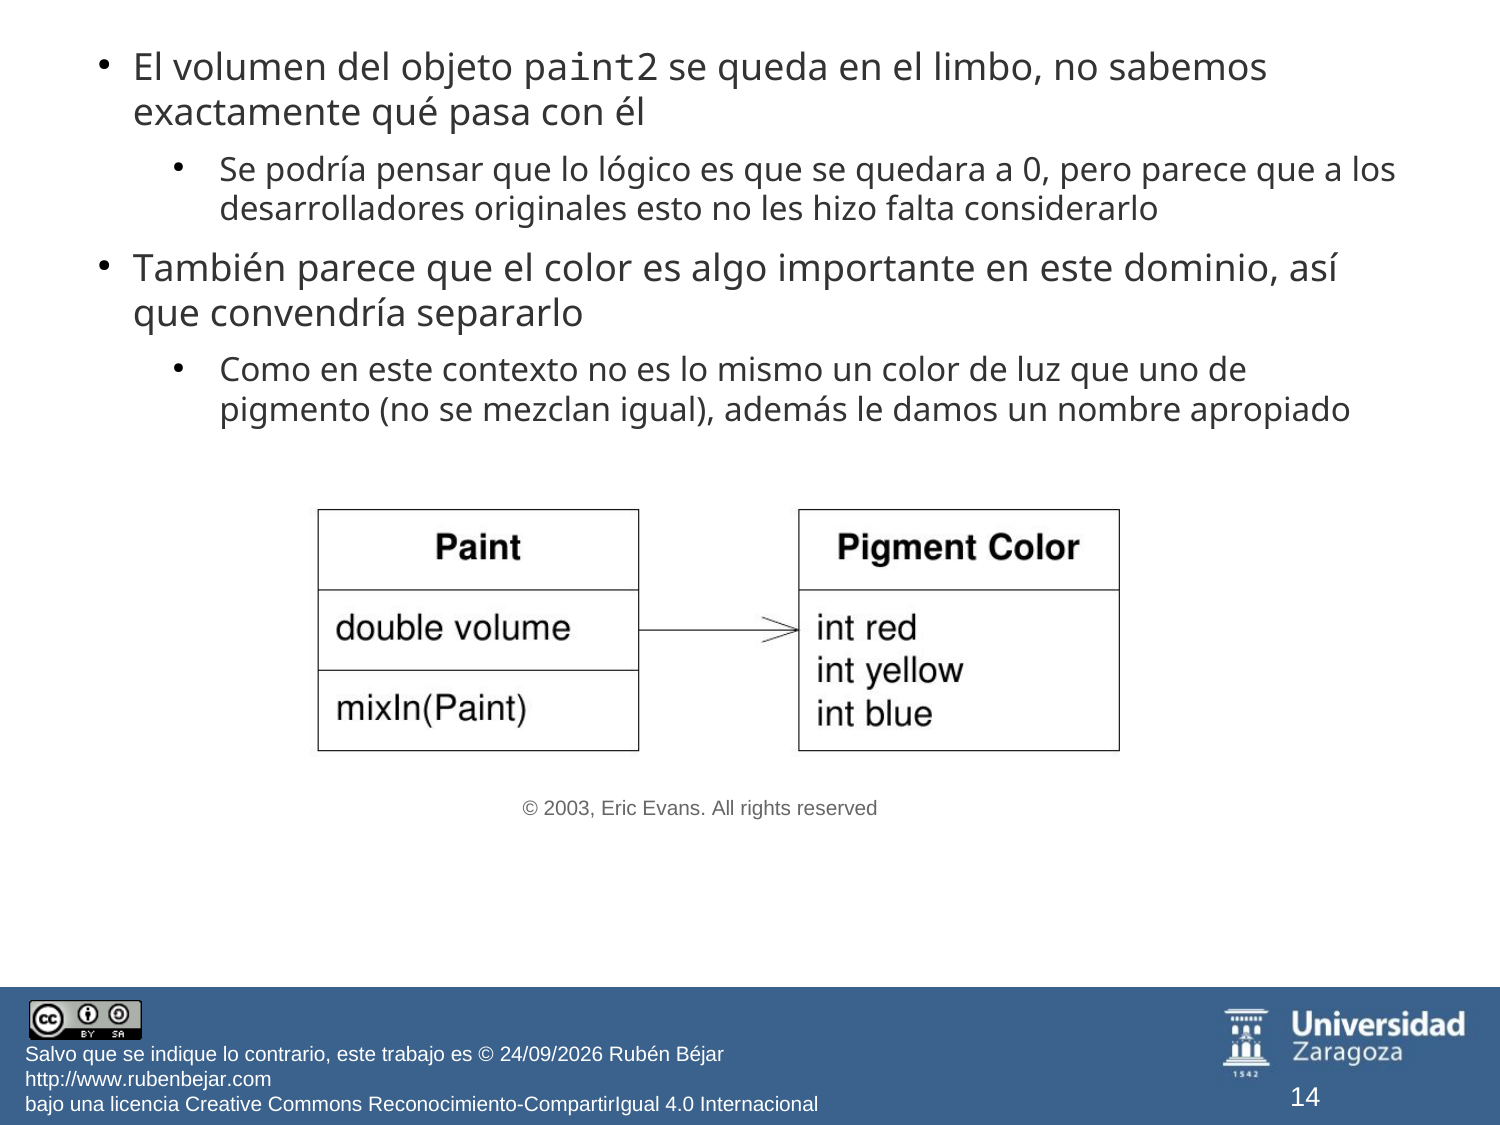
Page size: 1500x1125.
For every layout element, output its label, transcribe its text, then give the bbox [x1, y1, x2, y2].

list El volumen del objeto paint2 se queda en el limbo, no sabemos exactamente qué pasa con él Se podría pensar que lo lógico es que se quedara a 0, pero parece que a los desarrolladores originales esto no les hizo falta considerarlo También parece que el color es algo importante en este dominio, así que convendría separarlo Como en este contexto no es lo mismo un color de luz que uno de pigmento (no se mezclan igual), además le damos un nombre apropiado [82, 35, 1418, 113]
picture [0, 987, 1500, 1125]
text_box © 2003, Eric Evans. All rights reserved [507, 786, 898, 827]
picture [301, 489, 1140, 768]
